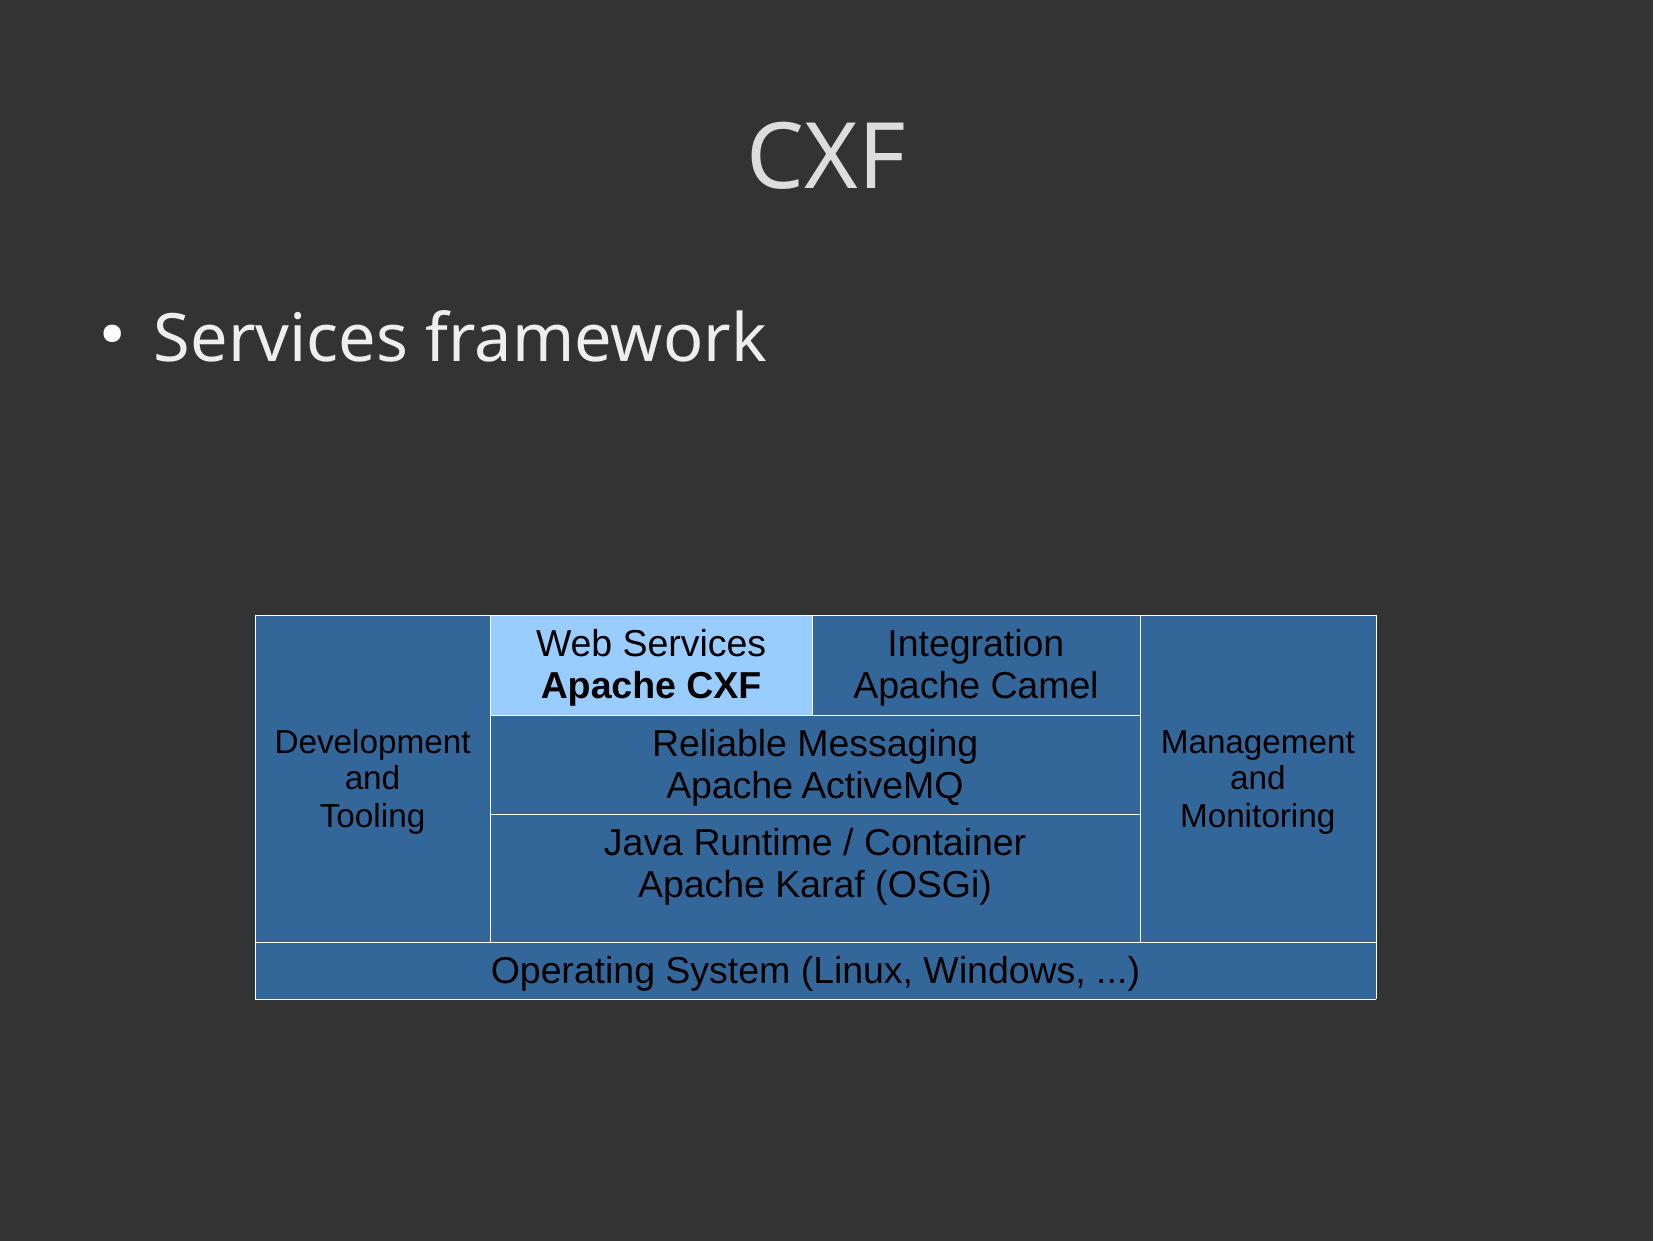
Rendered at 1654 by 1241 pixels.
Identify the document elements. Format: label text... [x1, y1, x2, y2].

table_header Management and Monitoring [1141, 616, 1376, 942]
table_cell Java Runtime / Container Apache Karaf (OSGi) [491, 815, 1140, 942]
list Services framework [82, 290, 1571, 1010]
table_header Web Services Apache CXF [491, 616, 812, 715]
table_header Integration Apache Camel [813, 616, 1140, 715]
table_header Development and Tooling [256, 616, 490, 942]
table_cell Reliable Messaging Apache ActiveMQ [491, 716, 1140, 814]
table_cell Operating System (Linux, Windows, ...) [256, 943, 1376, 999]
title CXF [82, 49, 1571, 257]
